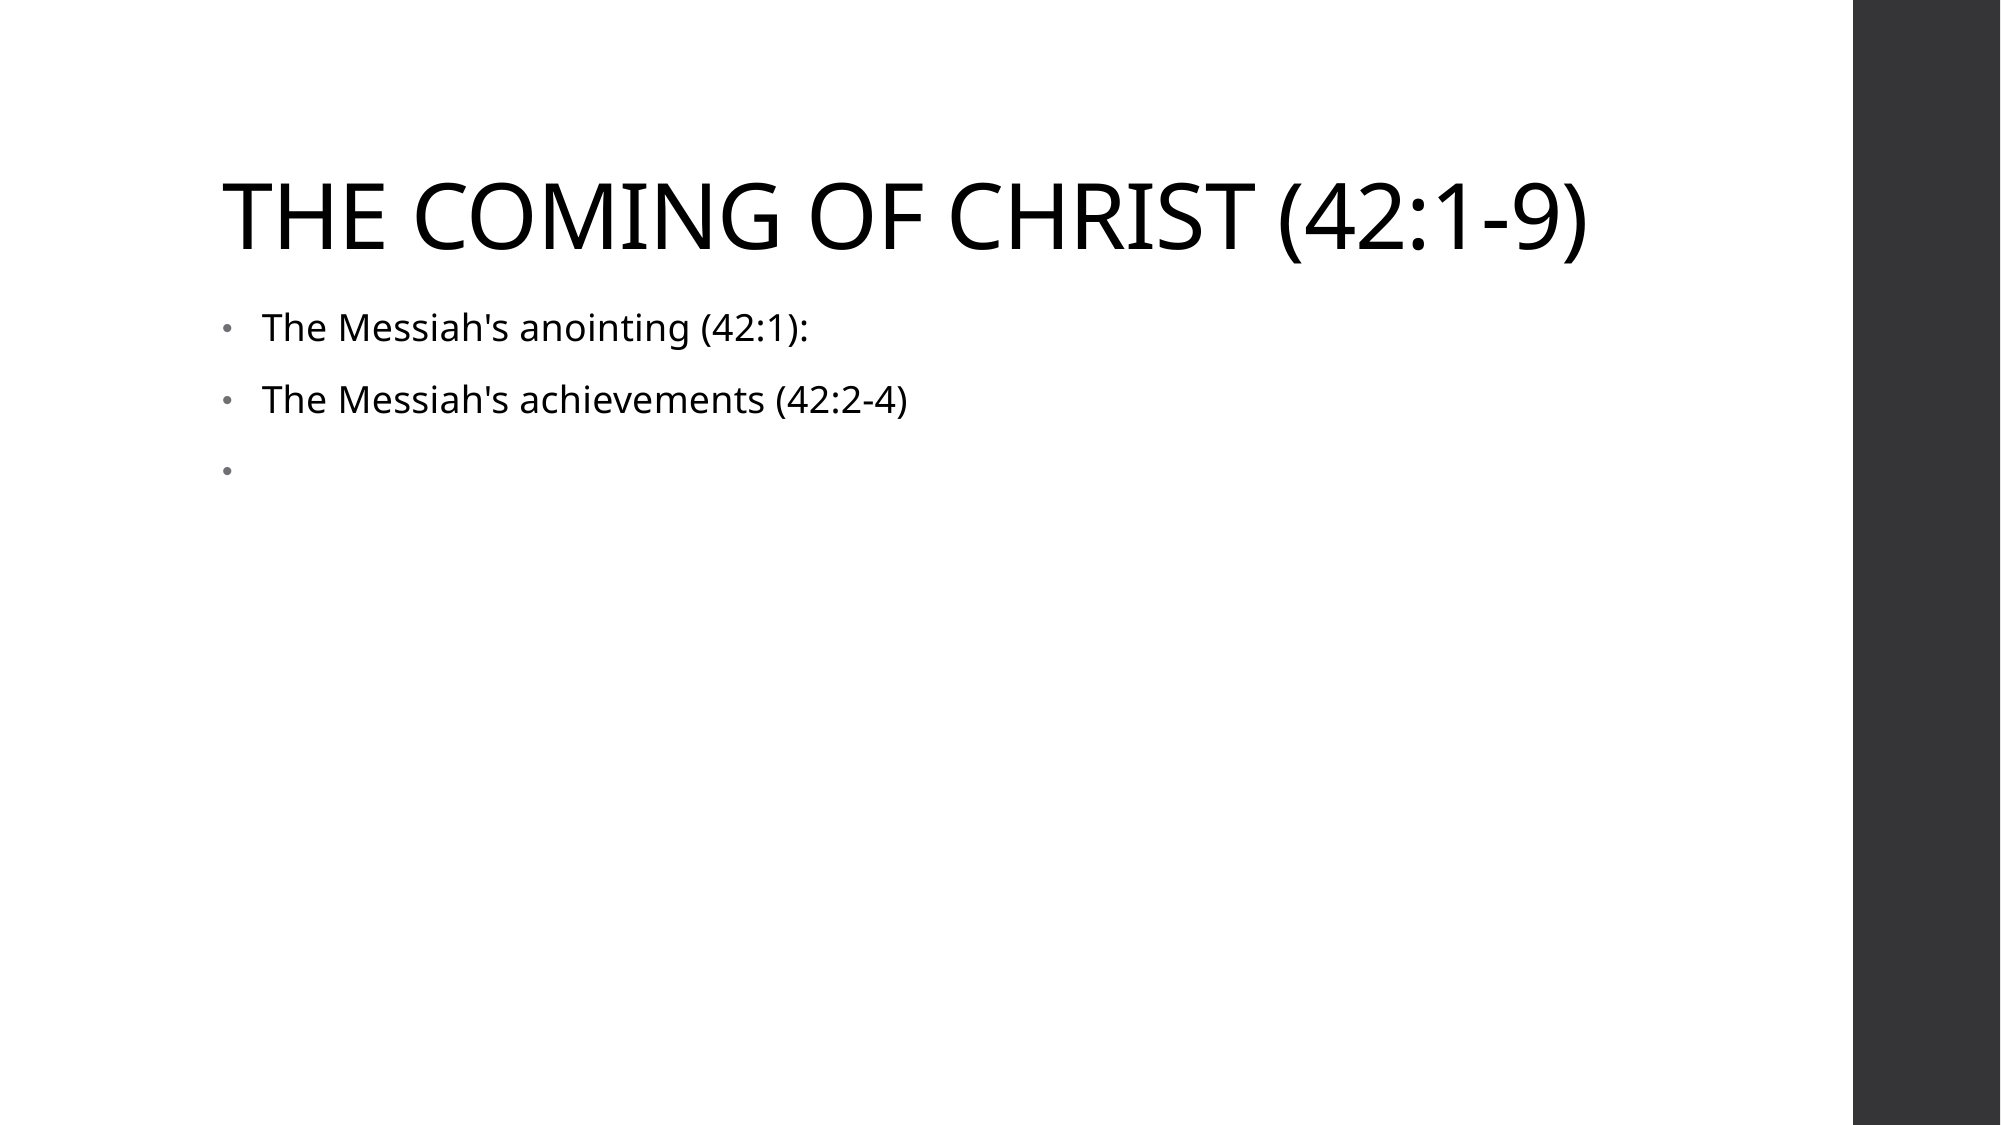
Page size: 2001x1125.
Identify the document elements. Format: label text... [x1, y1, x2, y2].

title THE COMING OF CHRIST (42:1-9) [206, 60, 1797, 278]
list The Messiah's anointing (42:1): The Messiah's achievements (42:2-4) [206, 299, 1617, 1014]
